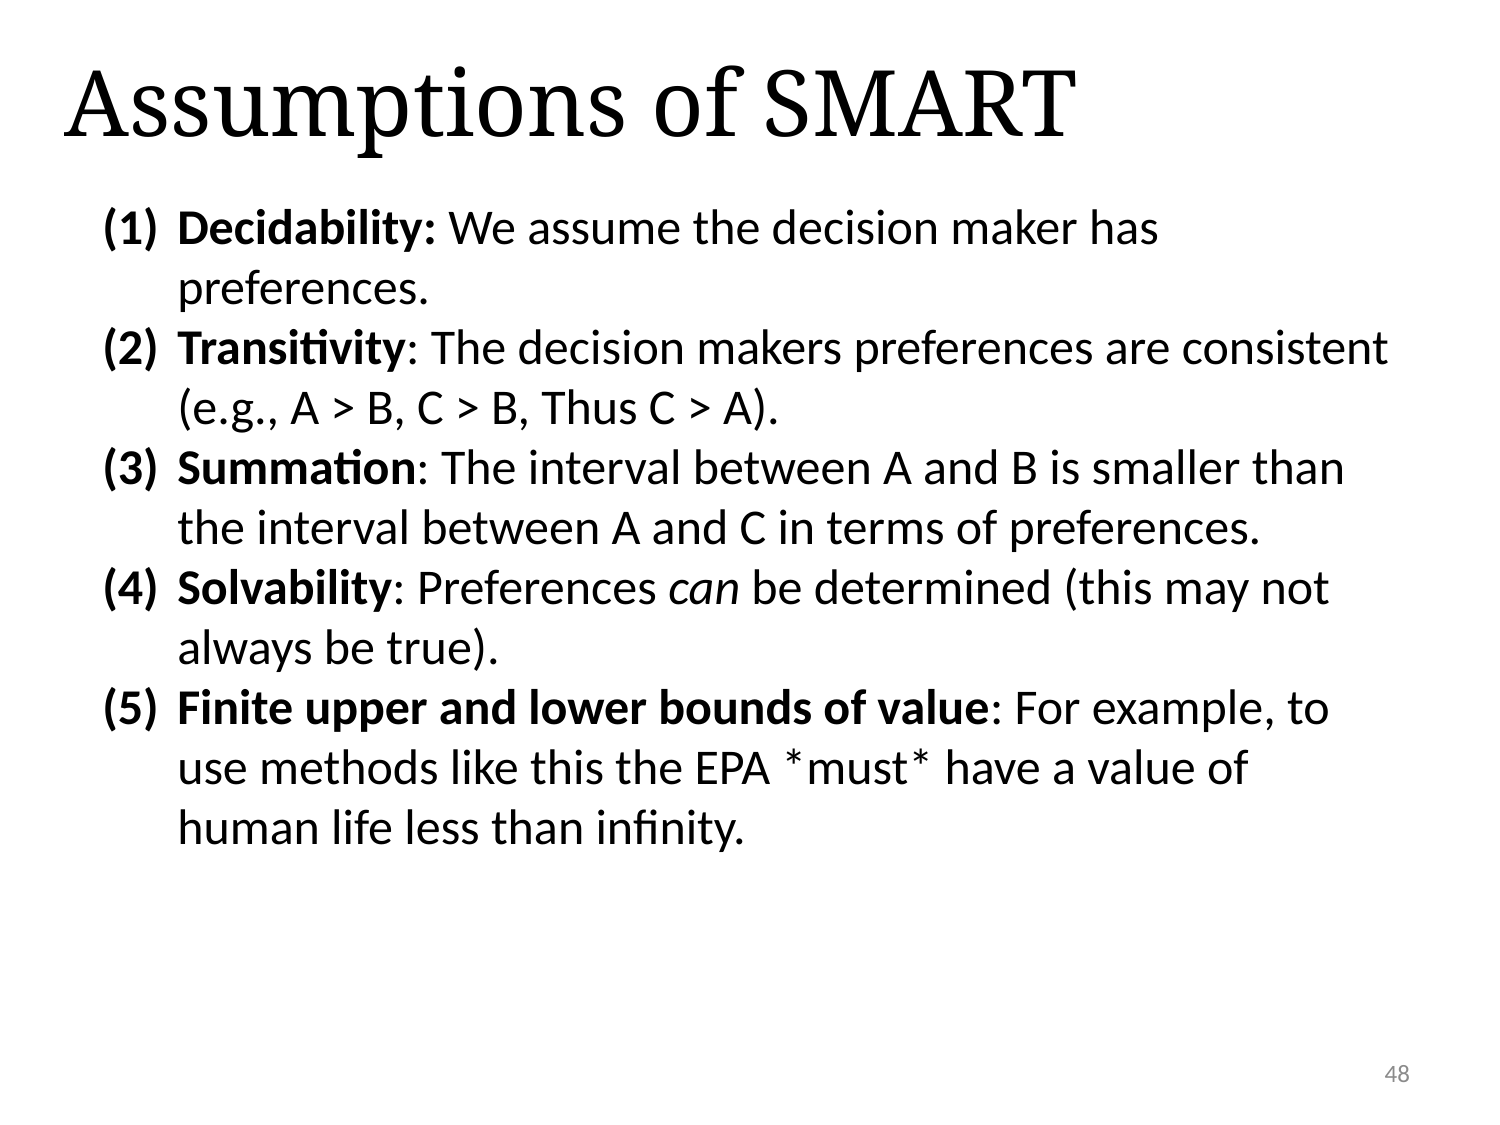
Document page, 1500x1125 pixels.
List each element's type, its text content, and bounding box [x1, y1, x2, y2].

slide_number <number> [1074, 1042, 1425, 1103]
text_box Decidability: We assume the decision maker has preferences. Transitivity: The decision makers preferences are consistent (e.g., A > B, C > B, Thus C > A). Summation: The interval between A and B is smaller than the interval between A and C in terms of preferences. Solvability: Preferences can be determined (this may not always be true). Finite upper and lower bounds of value: For example, to use methods like this the EPA *must* have a value of human life less than infinity. [87, 187, 1413, 923]
text_box Assumptions of SMART [49, 37, 1188, 163]
